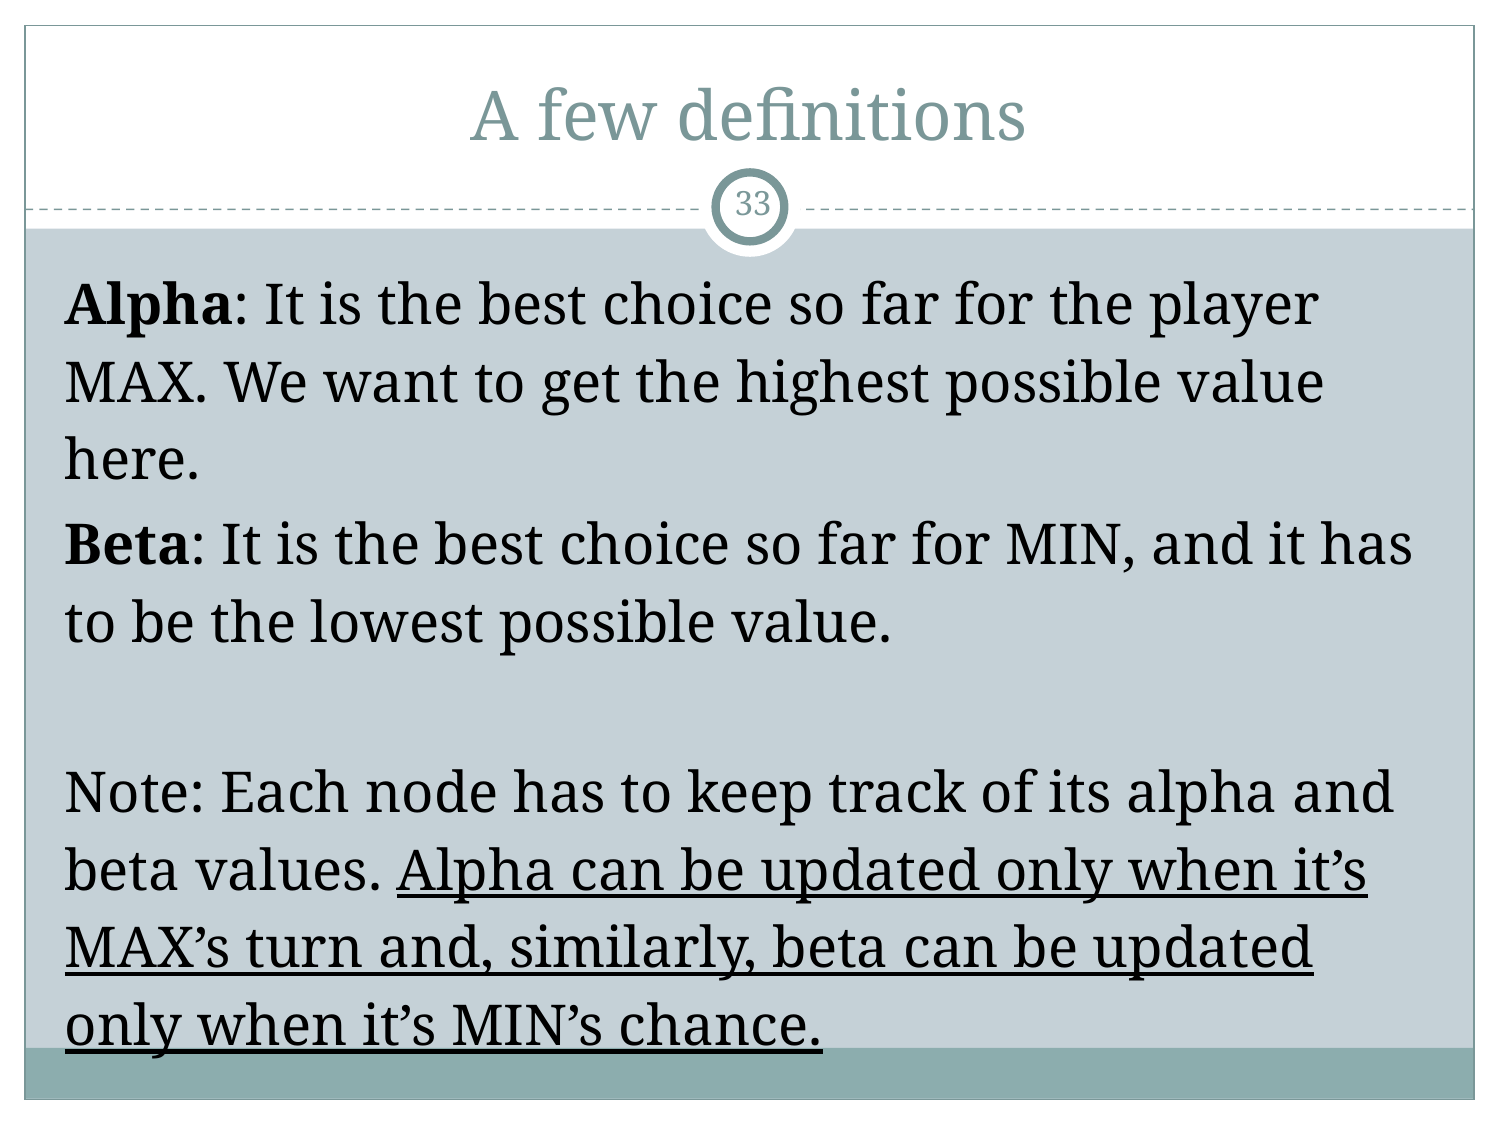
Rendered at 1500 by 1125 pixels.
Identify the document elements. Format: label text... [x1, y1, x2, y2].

slide_number <number> [715, 168, 791, 241]
list Alpha: It is the best choice so far for the player MAX. We want to get the highest possible value here. Beta: It is the best choice so far for MIN, and it has to be the lowest possible value. Note: Each node has to keep track of its alpha and beta values. Alpha can be updated only when it’s MAX’s turn and, similarly, beta can be updated only when it’s MIN’s chance. [49, 250, 1445, 1001]
title A few definitions [49, 37, 1450, 162]
